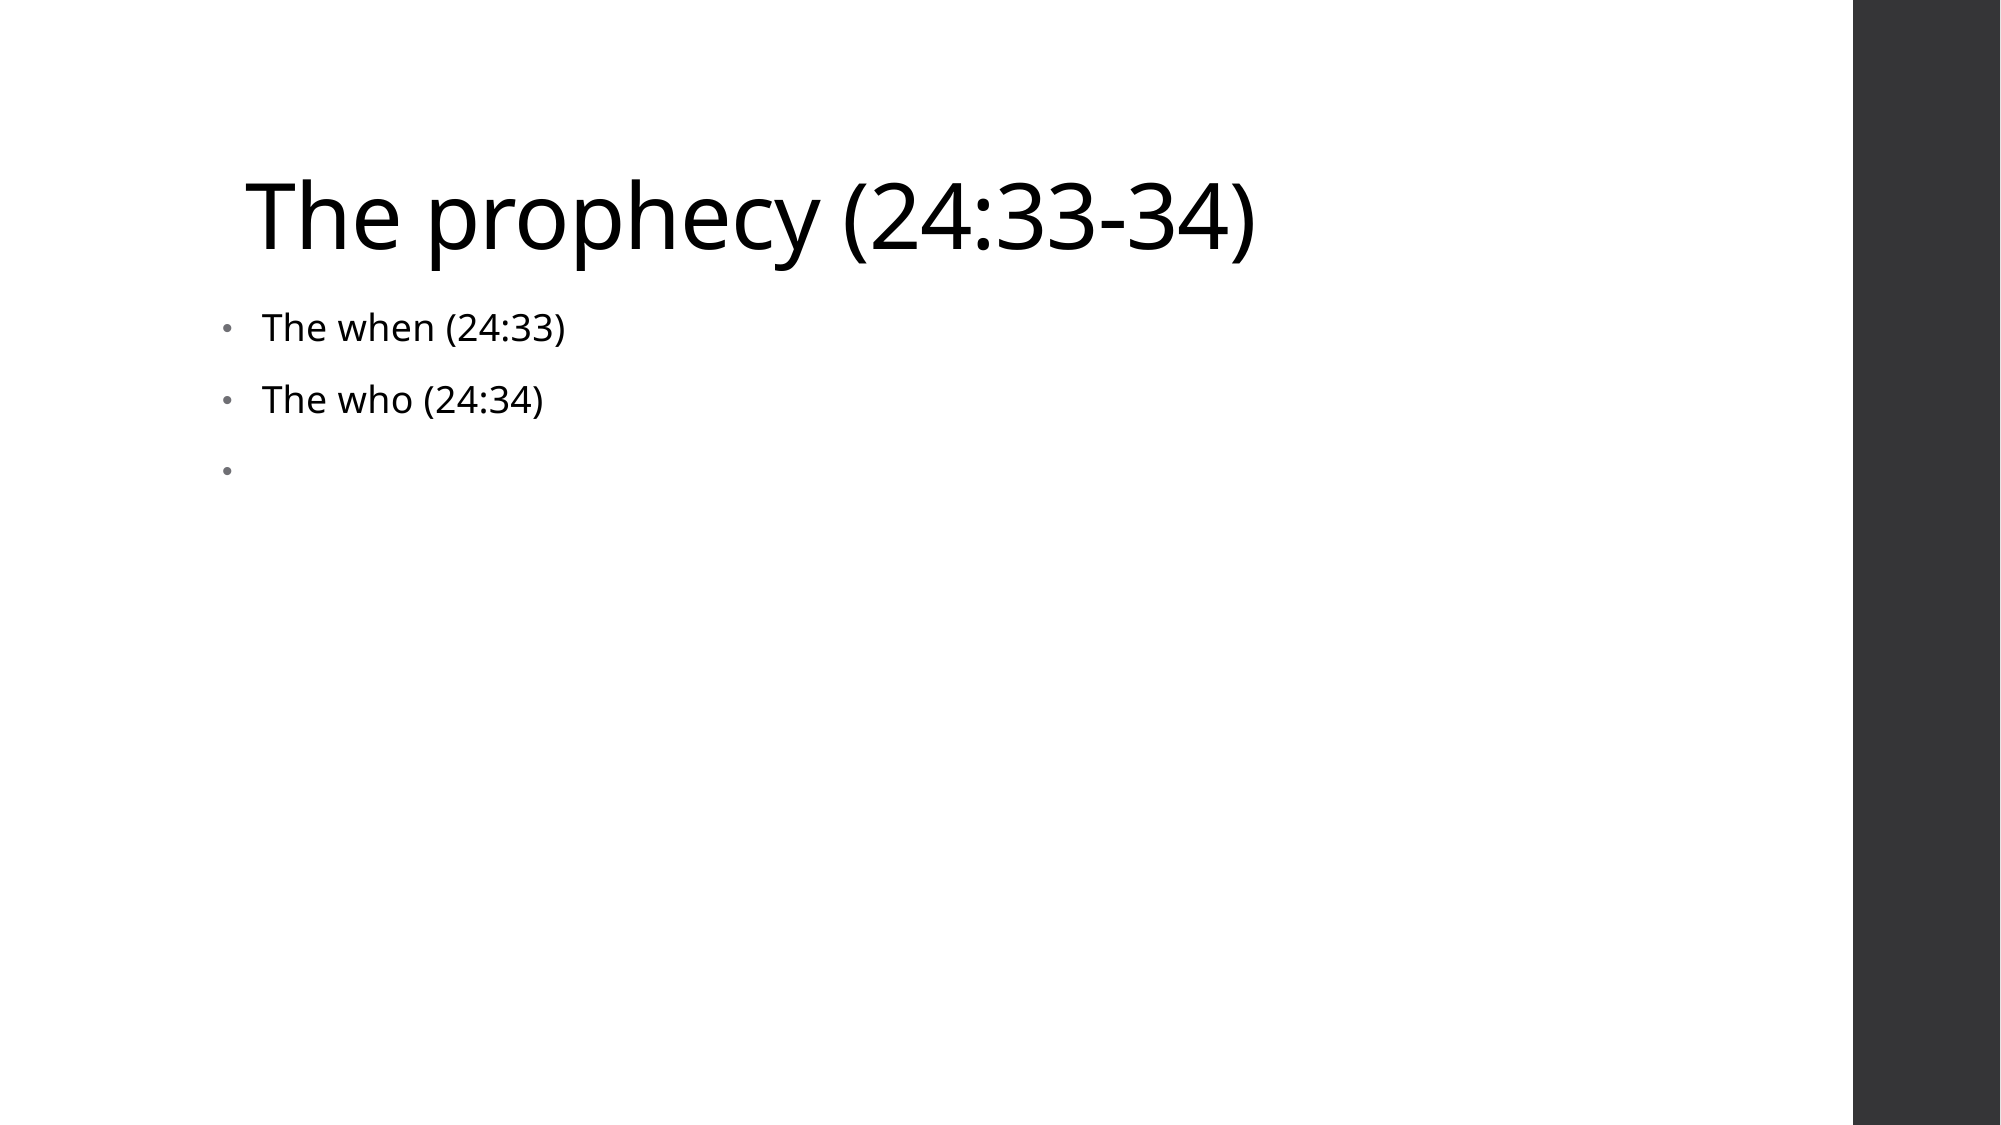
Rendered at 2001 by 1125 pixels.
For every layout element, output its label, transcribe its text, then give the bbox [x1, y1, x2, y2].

title The prophecy (24:33-34) [206, 60, 1797, 278]
list The when (24:33) The who (24:34) [206, 299, 1617, 1014]
